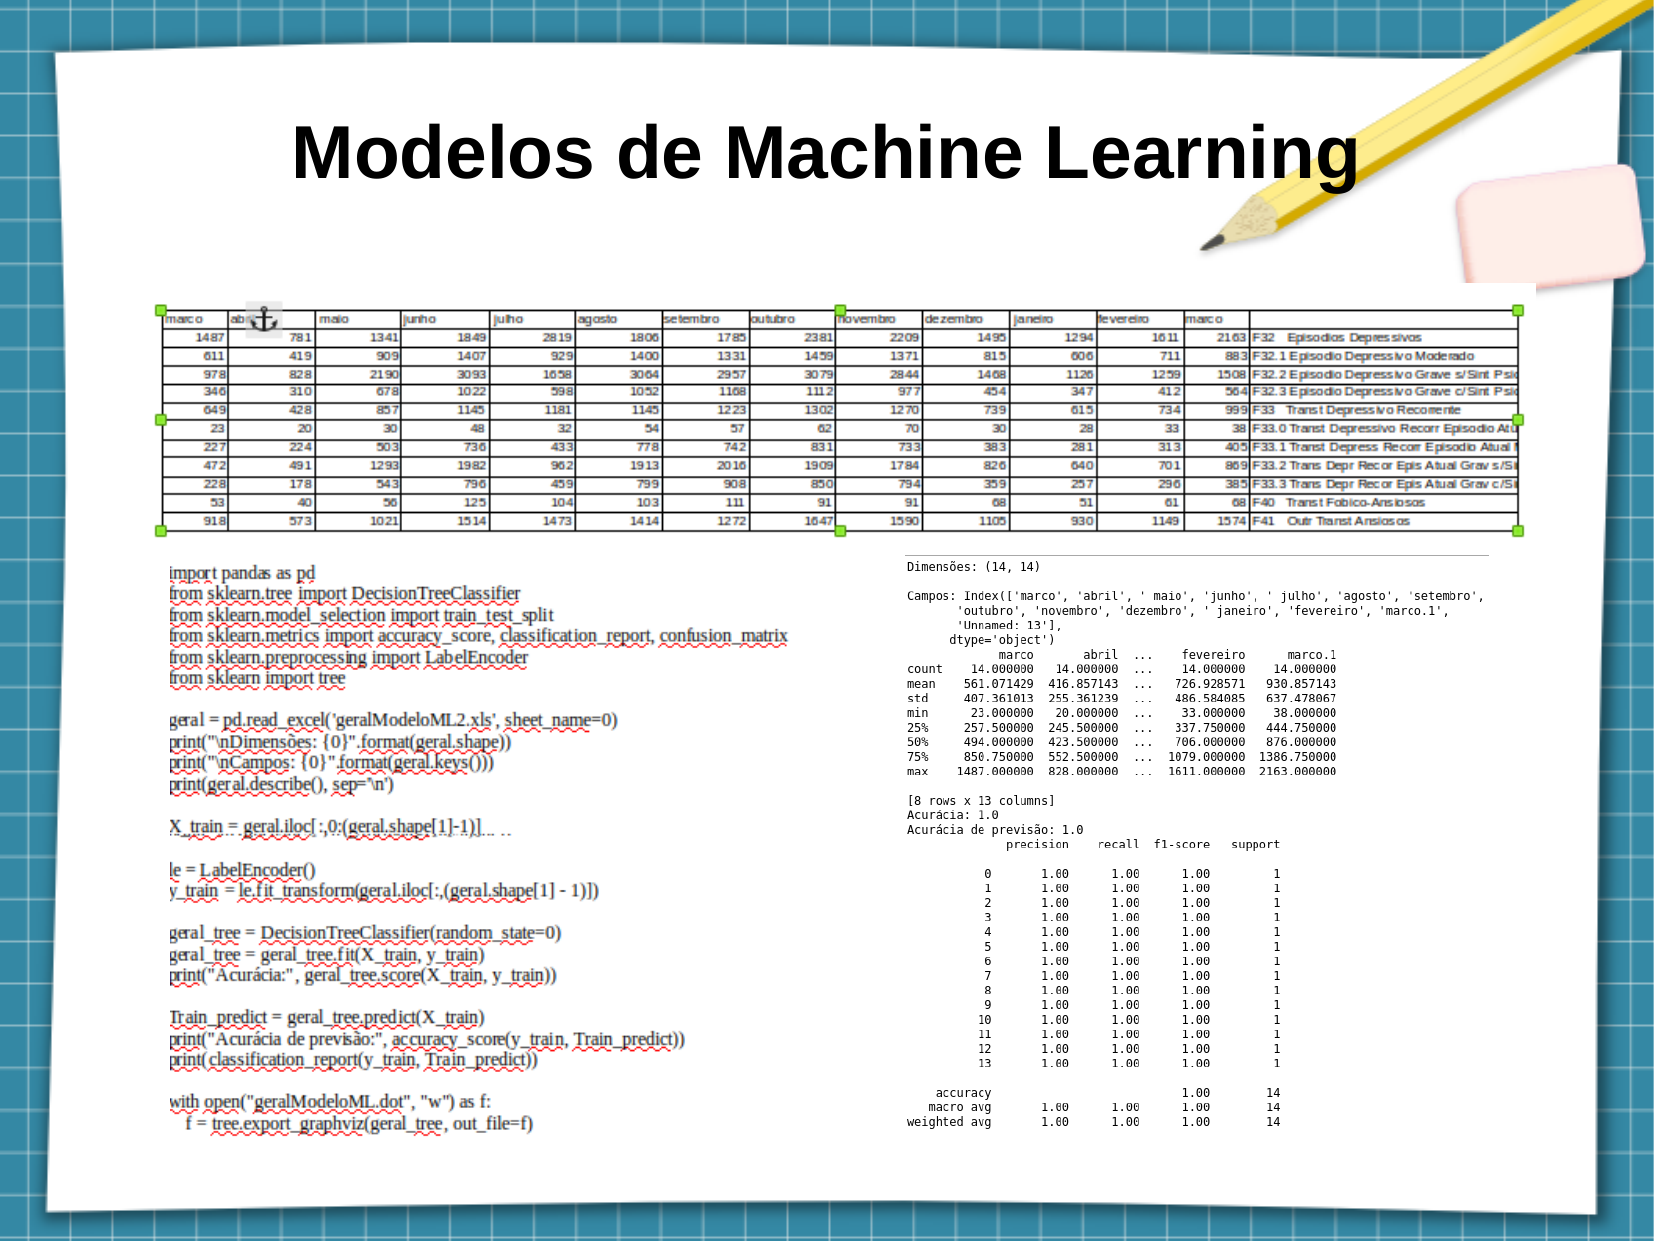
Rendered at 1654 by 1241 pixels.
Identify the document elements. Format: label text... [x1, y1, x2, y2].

picture [0, 0, 1654, 1241]
title Modelos de Machine Learning [82, 49, 1571, 257]
